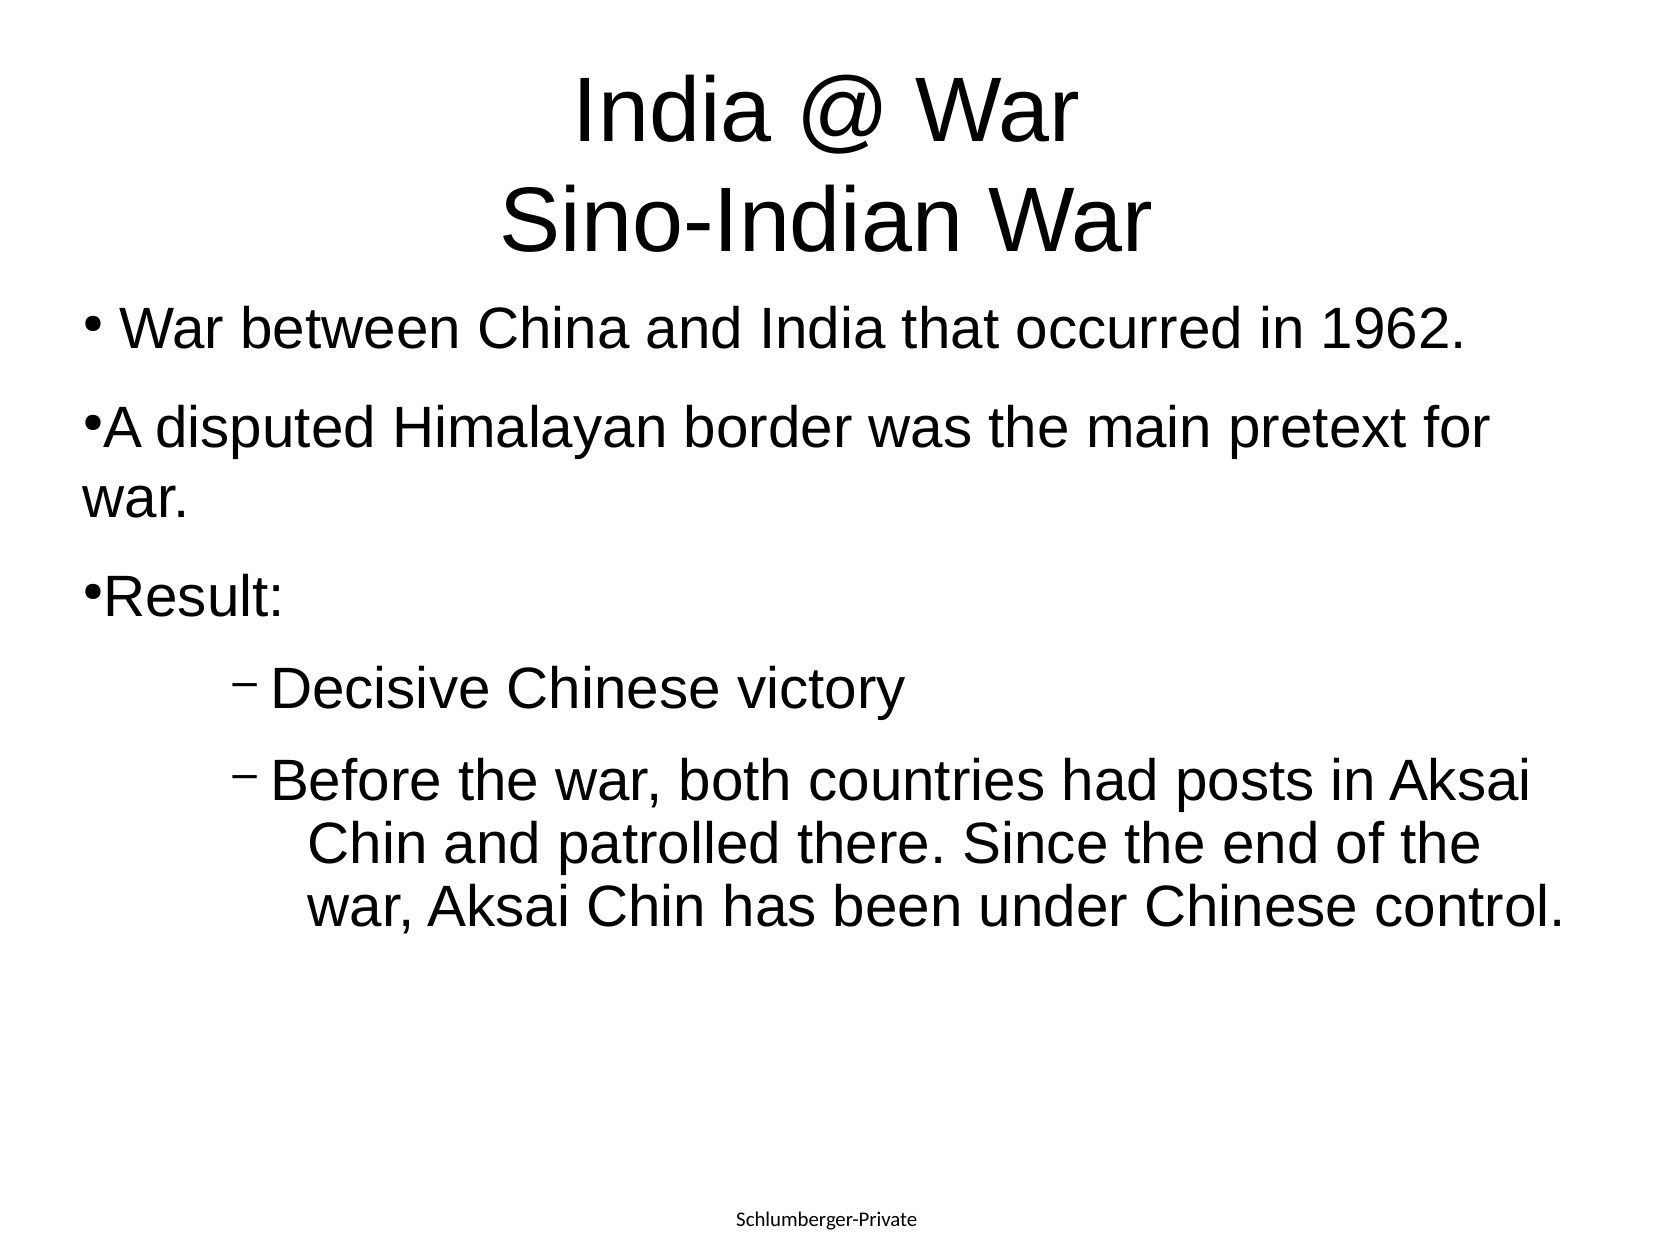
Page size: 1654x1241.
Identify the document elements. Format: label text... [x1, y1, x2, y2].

title India @ War Sino-Indian War [82, 49, 1571, 257]
list War between China and India that occurred in 1962. A disputed Himalayan border was the main pretext for war. Result: Decisive Chinese victory Before the war, both countries had posts in Aksai Chin and patrolled there. Since the end of the war, Aksai Chin has been under Chinese control. [82, 290, 1571, 1010]
